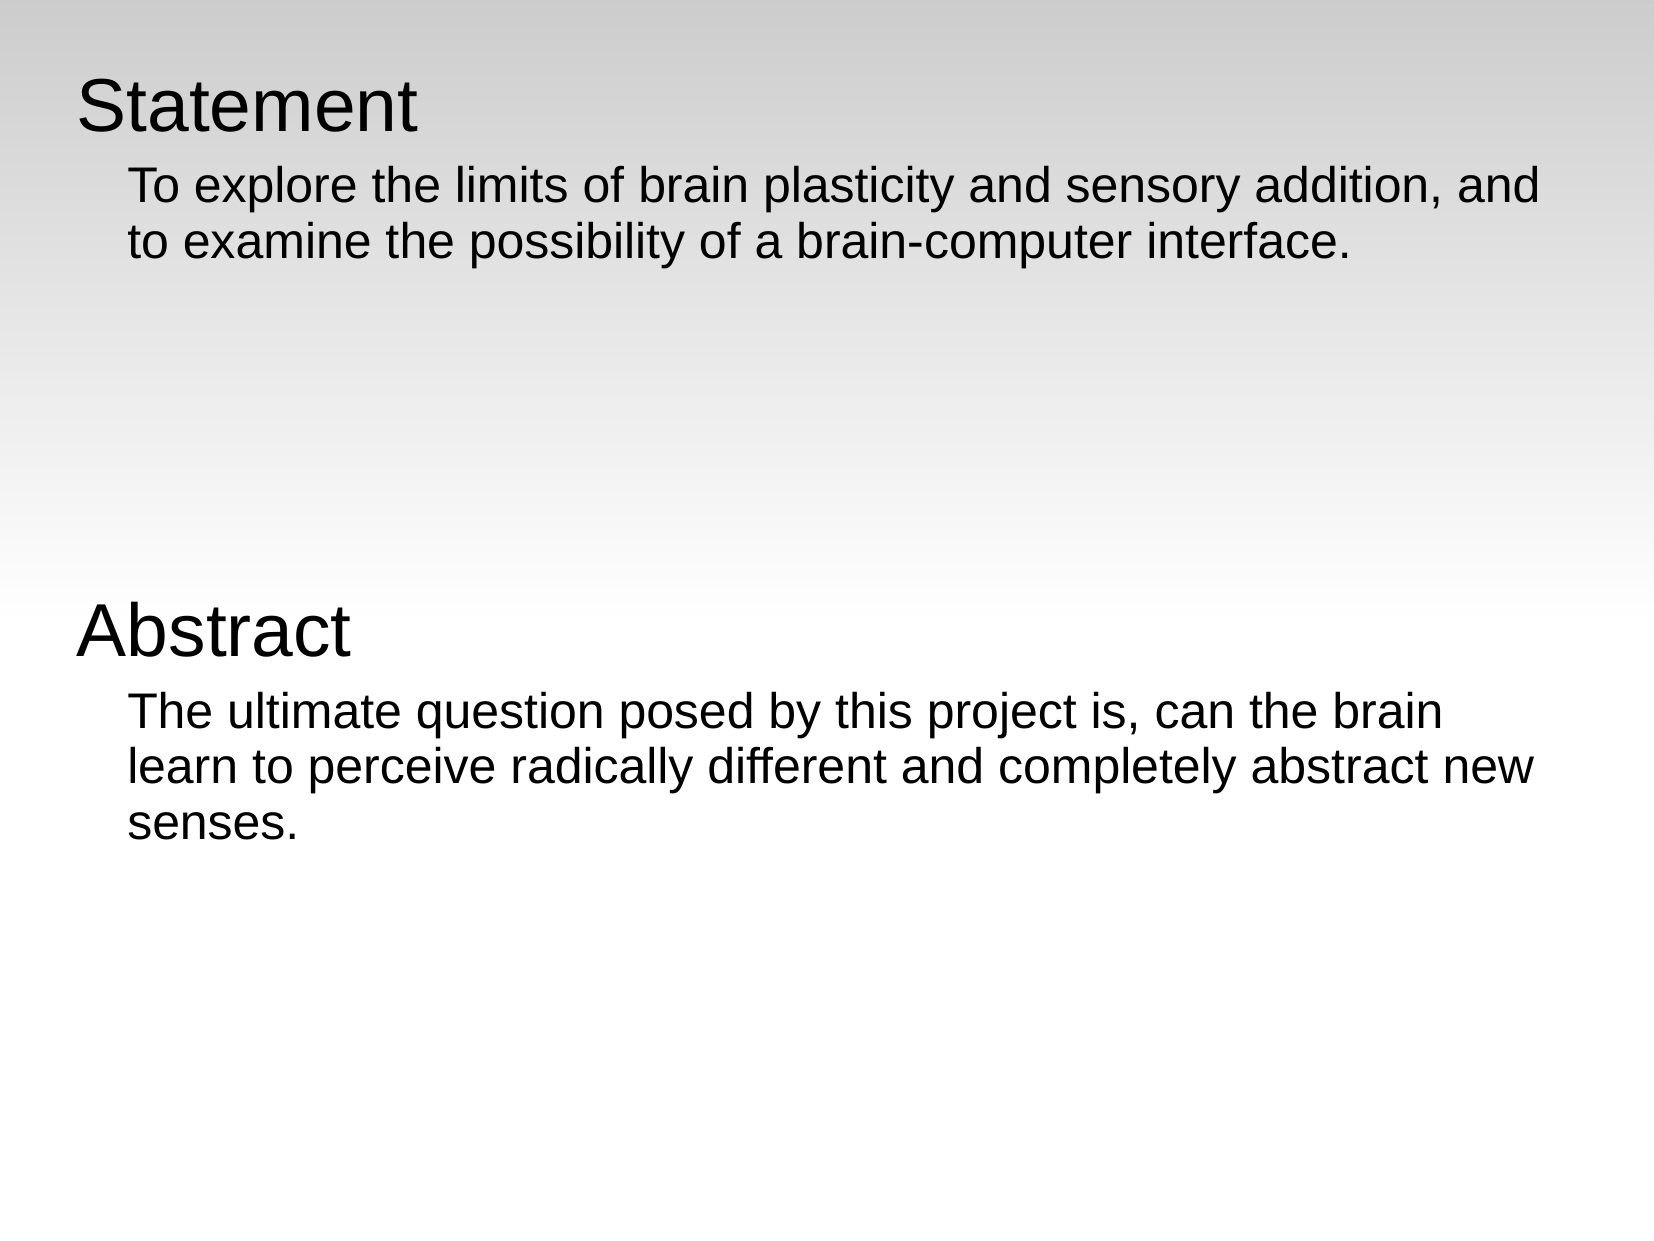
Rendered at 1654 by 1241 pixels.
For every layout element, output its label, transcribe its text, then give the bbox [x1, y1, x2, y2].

text_box The ultimate question posed by this project is, can the brain learn to perceive radically different and completely abstract new senses. [112, 675, 1576, 1014]
text_box To explore the limits of brain plasticity and sensory addition, and to examine the possibility of a brain-computer interface. [112, 150, 1576, 488]
text_box Statement [62, 55, 434, 155]
text_box Abstract [62, 581, 367, 681]
